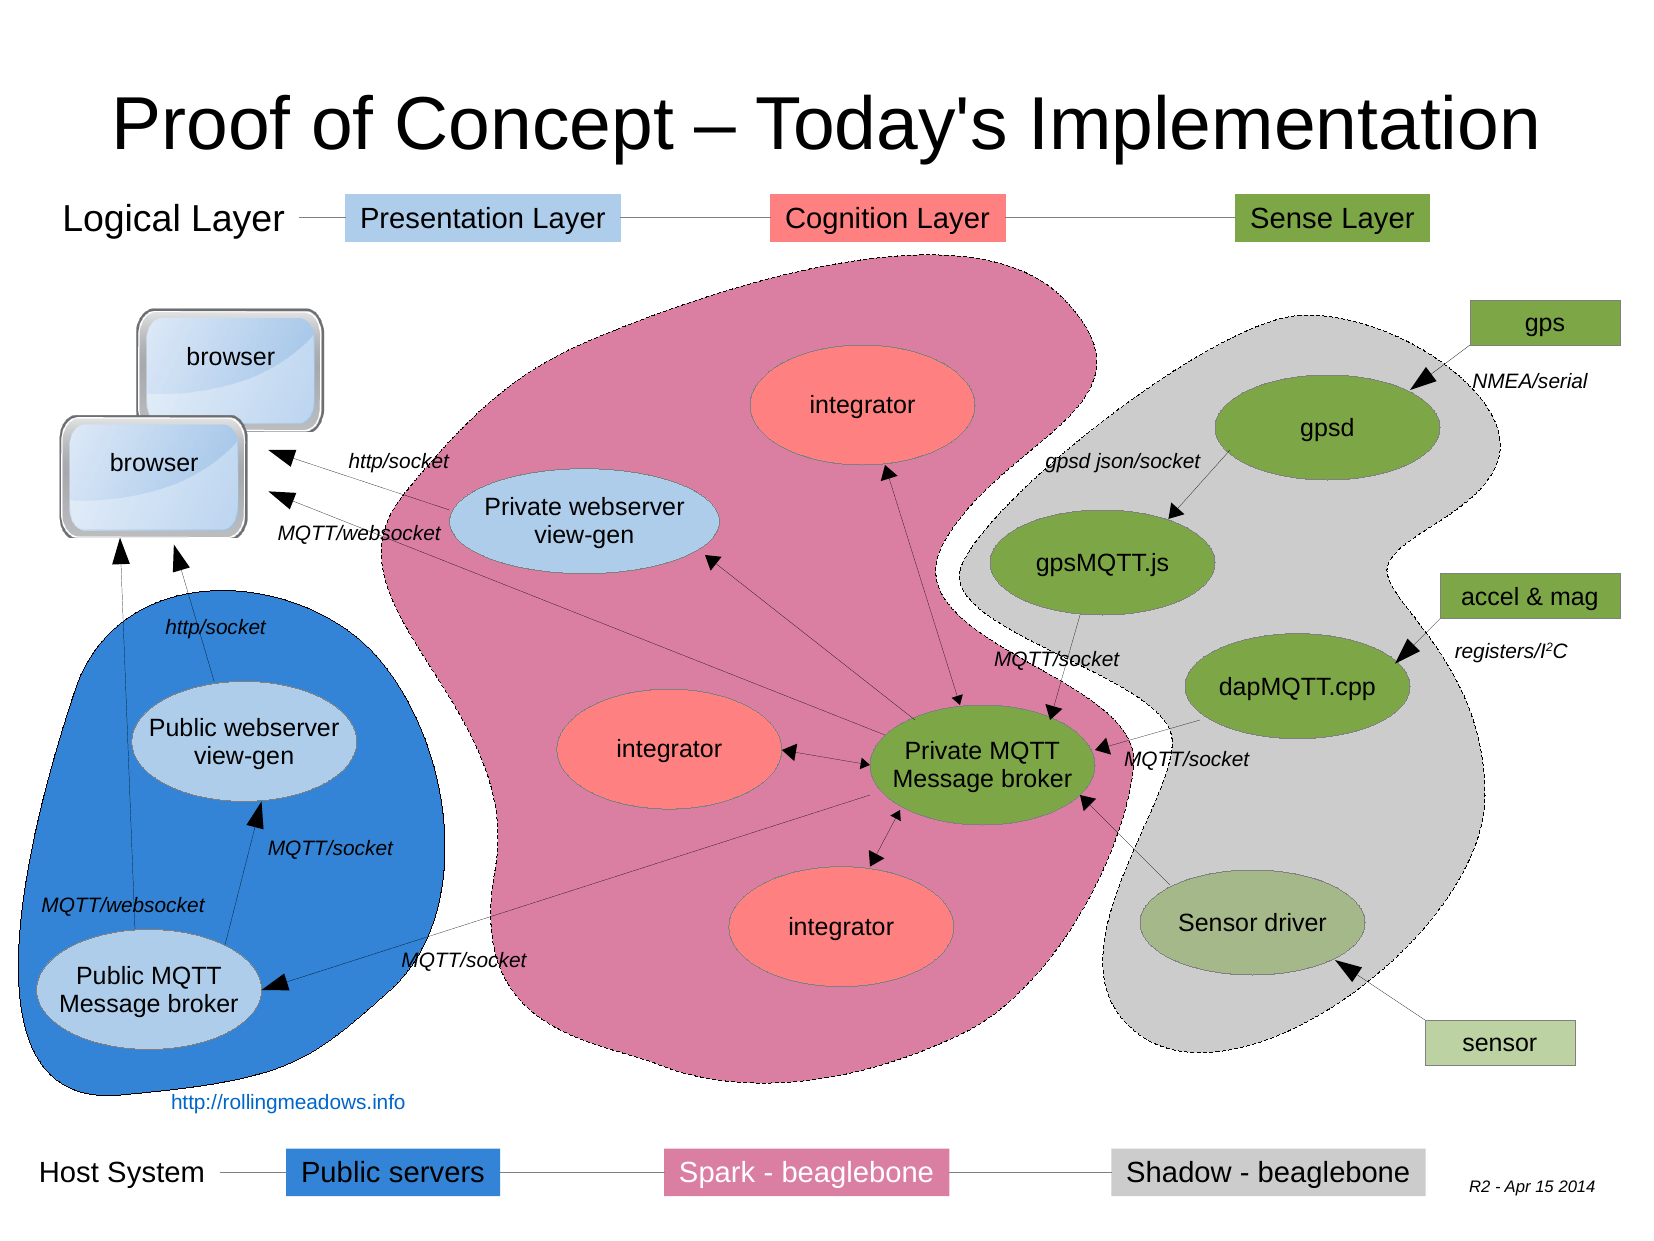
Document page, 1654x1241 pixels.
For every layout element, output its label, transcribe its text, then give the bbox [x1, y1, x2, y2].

title Proof of Concept – Today's Implementation [82, 19, 1571, 227]
text_box http/socket [333, 442, 464, 481]
text_box accel & mag [1440, 573, 1621, 619]
text_box Cognition Layer [770, 194, 1005, 242]
text_box gpsMQTT.js [990, 510, 1216, 616]
text_box [381, 552, 1118, 1084]
title Proof of Concept – Today's Implementation [621, 218, 770, 227]
text_box NMEA/serial [1457, 362, 1603, 401]
text_box R2 - Apr 15 2014 [1454, 1170, 1611, 1204]
text_box MQTT/socket [1109, 740, 1264, 779]
text_box integrator [750, 345, 976, 466]
text_box [391, 254, 1097, 734]
text_box Logical Layer [47, 189, 300, 247]
text_box Host System [24, 1148, 220, 1197]
text_box [1074, 364, 1501, 1053]
text_box http://rollingmeadows.info [156, 1083, 422, 1121]
text_box Public webserver view-gen [131, 681, 357, 802]
text_box Presentation Layer [345, 194, 621, 242]
text_box Private MQTT Message broker [870, 705, 1096, 826]
text_box Shadow - beaglebone [1111, 1148, 1426, 1197]
text_box MQTT/websocket [26, 885, 220, 924]
text_box Private webserver view-gen [451, 468, 720, 574]
text_box gps [1470, 300, 1621, 346]
text_box MQTT/socket [979, 640, 1134, 679]
text_box integrator [728, 866, 954, 987]
title Proof of Concept – Today's Implementation [1006, 218, 1235, 227]
text_box sensor [1425, 1020, 1576, 1066]
text_box Public servers [286, 1148, 500, 1197]
text_box gpsd json/socket [1030, 442, 1216, 481]
text_box Spark - beaglebone [664, 1148, 950, 1197]
text_box [959, 481, 1201, 640]
text_box Sensor driver [1140, 870, 1366, 976]
text_box MQTT/socket [253, 829, 408, 868]
text_box [124, 590, 445, 988]
text_box gpsd [1215, 375, 1441, 481]
text_box MQTT/websocket [262, 513, 456, 552]
text_box [1054, 681, 1132, 832]
text_box integrator [556, 689, 782, 810]
text_box Public MQTT Message broker [36, 929, 262, 1050]
text_box dapMQTT.cpp [1185, 633, 1411, 739]
text_box [1076, 315, 1444, 464]
text_box [18, 621, 401, 1096]
text_box http/socket [150, 608, 281, 647]
text_box Sense Layer [1235, 194, 1430, 242]
text_box MQTT/socket [386, 941, 542, 980]
picture [40, 281, 346, 538]
text_box registers/I2C [1440, 631, 1583, 671]
